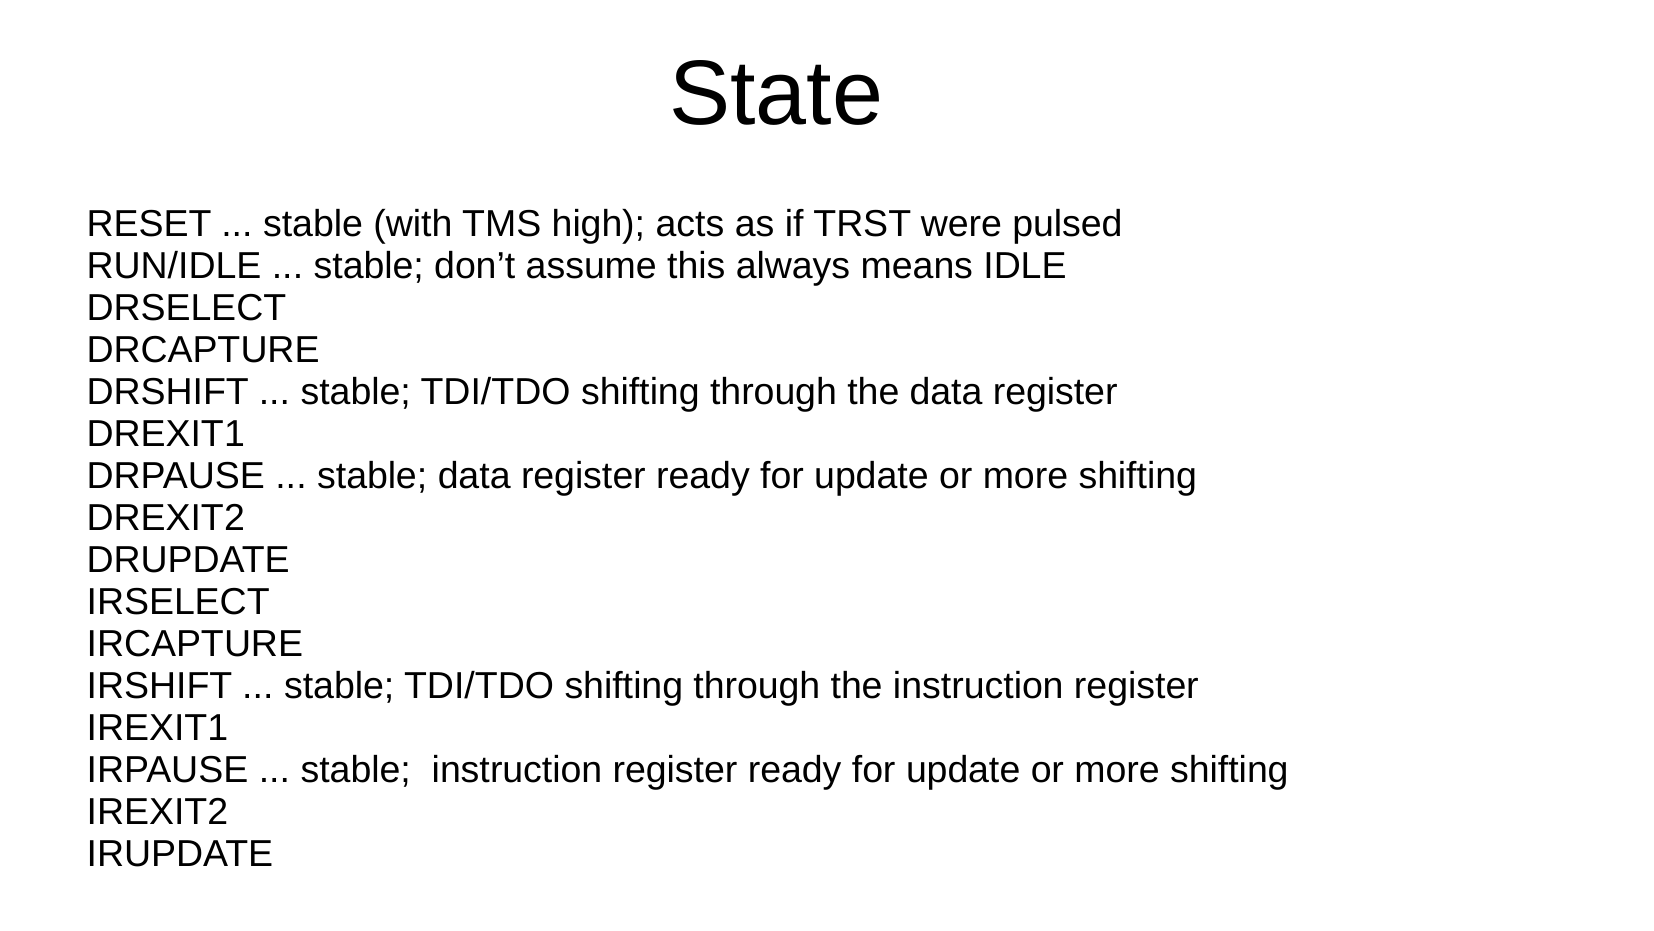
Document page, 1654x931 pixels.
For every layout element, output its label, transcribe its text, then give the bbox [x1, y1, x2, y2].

text_box RESET ... stable (with TMS high); acts as if TRST were pulsed RUN/IDLE ... stable; don’t assume this always means IDLE DRSELECT DRCAPTURE DRSHIFT ... stable; TDI/TDO shifting through the data register DREXIT1 DRPAUSE ... stable; data register ready for update or more shifting DREXIT2 DRUPDATE IRSELECT IRCAPTURE IRSHIFT ... stable; TDI/TDO shifting through the instruction register IREXIT1 IRPAUSE ... stable; instruction register ready for update or more shifting IREXIT2 IRUPDATE [30, 195, 1654, 924]
title State [45, 15, 1534, 171]
